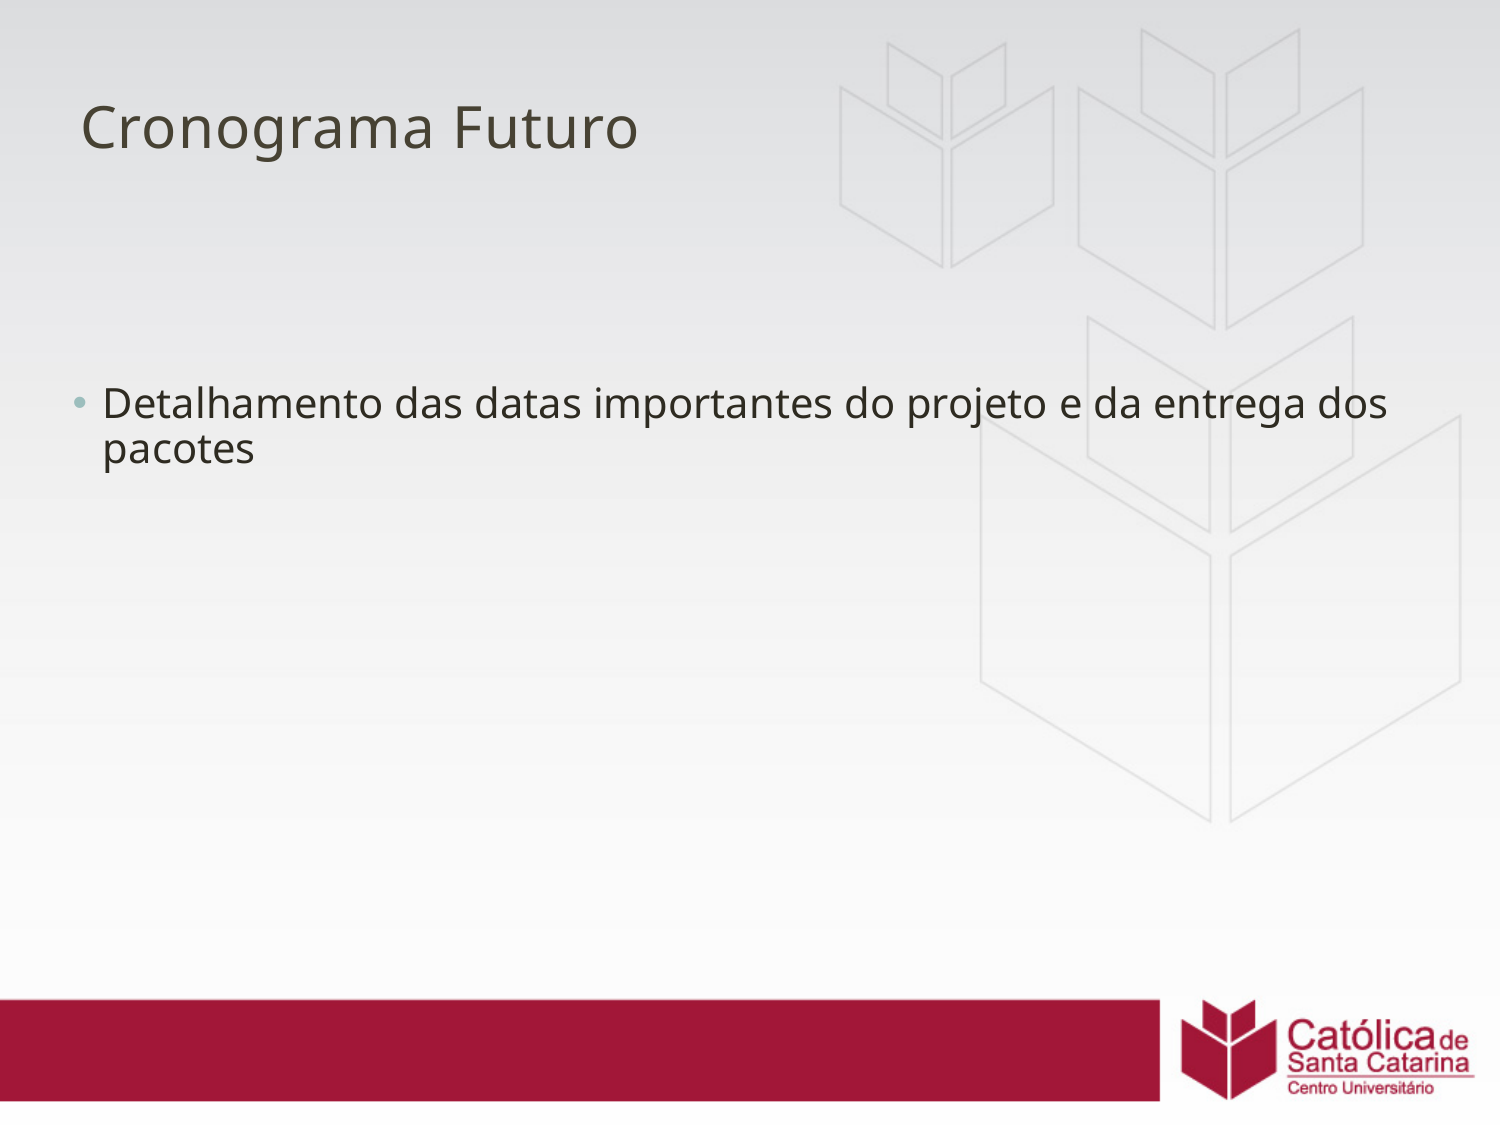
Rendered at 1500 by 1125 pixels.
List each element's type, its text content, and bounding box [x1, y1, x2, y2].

list Detalhamento das datas importantes do projeto e da entrega dos pacotes [64, 375, 1436, 1035]
title Cronograma Futuro [64, 96, 1436, 342]
picture [0, 0, 1500, 1125]
